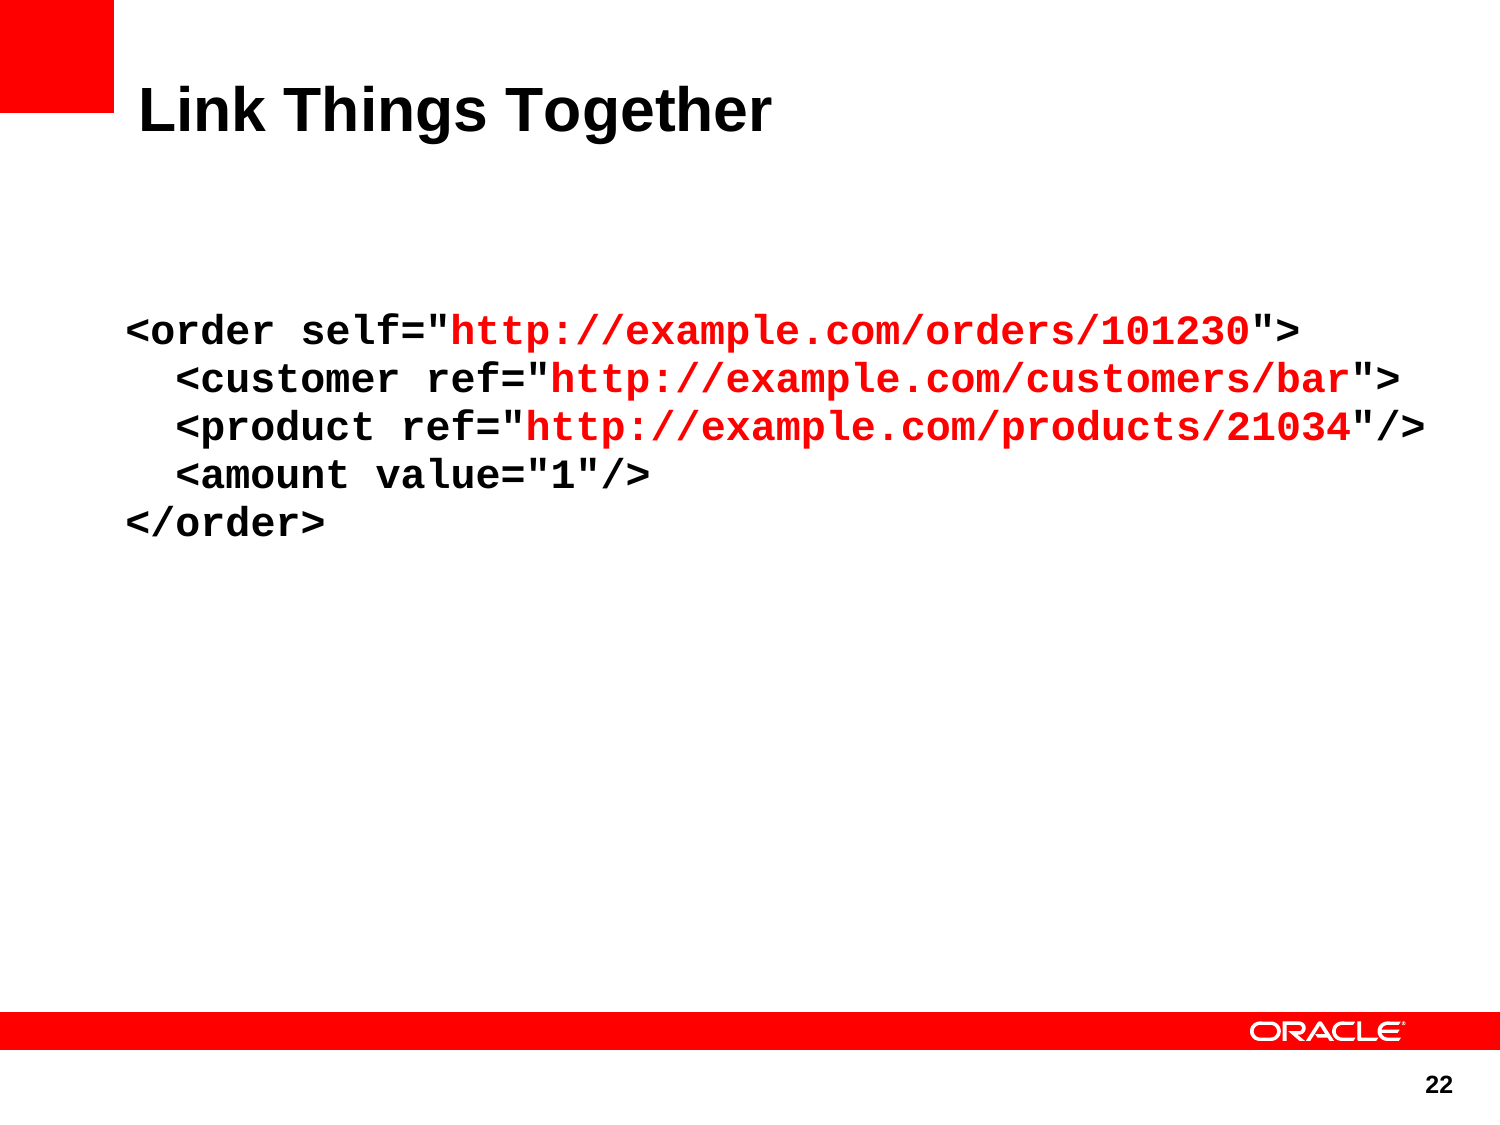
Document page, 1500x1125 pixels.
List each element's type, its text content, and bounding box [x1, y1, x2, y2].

picture [1431, 1012, 1500, 1050]
title Link Things Together [138, 75, 1489, 238]
picture [0, 1012, 125, 1050]
text_box <order self="http://example.com/orders/101230"> <customer ref="http://example.com/customers/bar"> <product ref="http://example.com/products/21034"/> <amount value="1"/> </order> [125, 306, 1431, 1083]
picture [0, 0, 114, 113]
